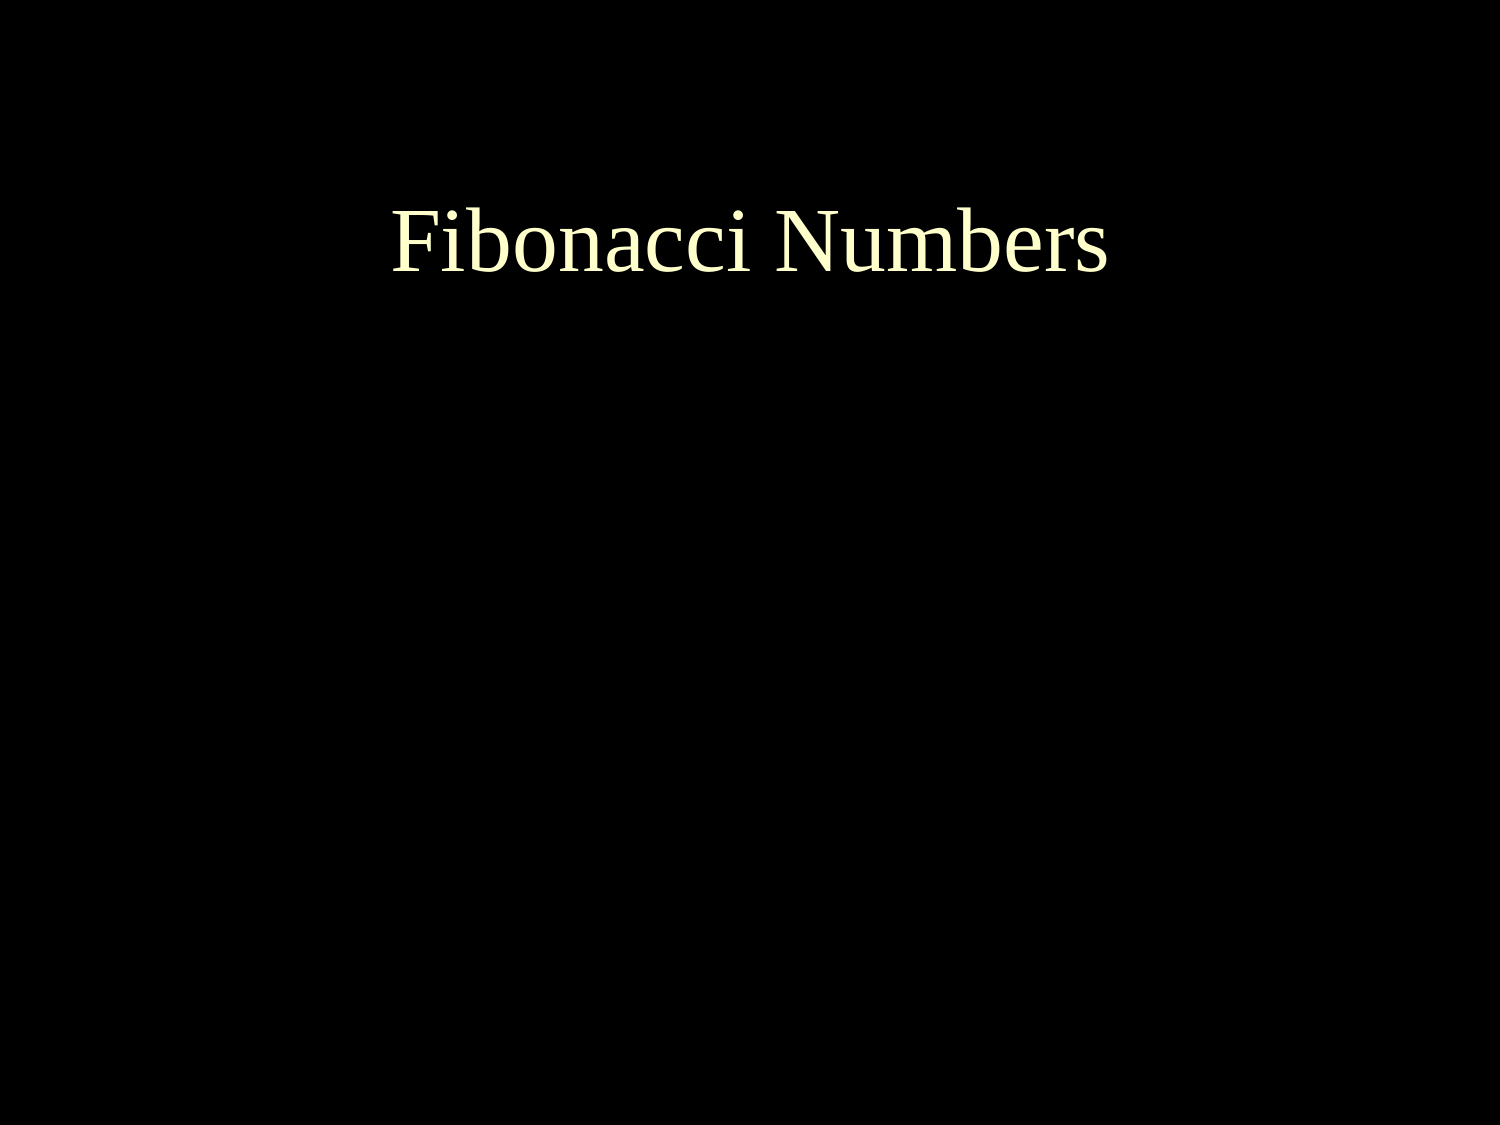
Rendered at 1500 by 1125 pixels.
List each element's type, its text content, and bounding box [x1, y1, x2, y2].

title Fibonacci Numbers [22, 145, 1480, 336]
